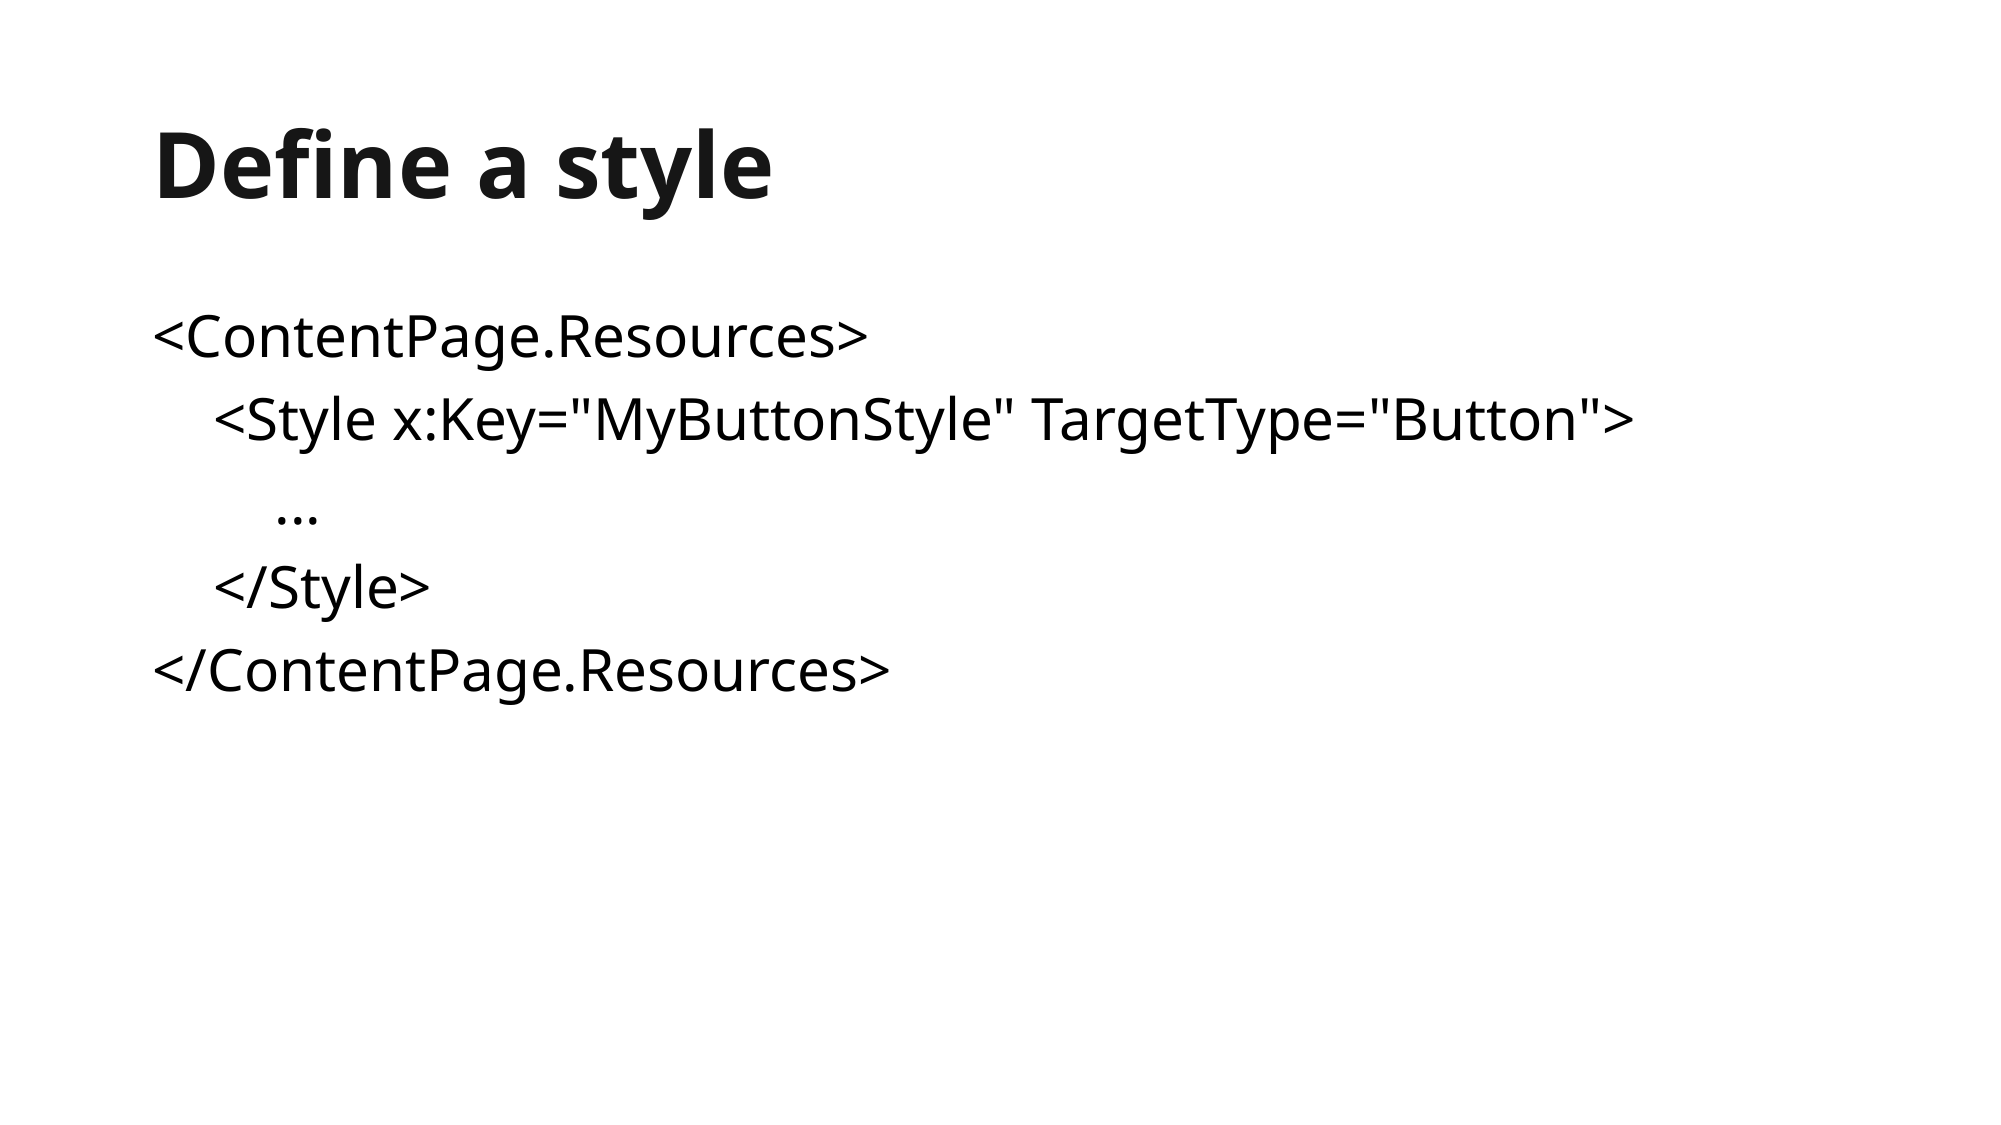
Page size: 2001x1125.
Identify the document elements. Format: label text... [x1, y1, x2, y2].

title Define a style [137, 59, 1863, 278]
list <ContentPage.Resources> <Style x:Key="MyButtonStyle" TargetType="Button"> ... </Style> </ContentPage.Resources> [137, 299, 1863, 1014]
